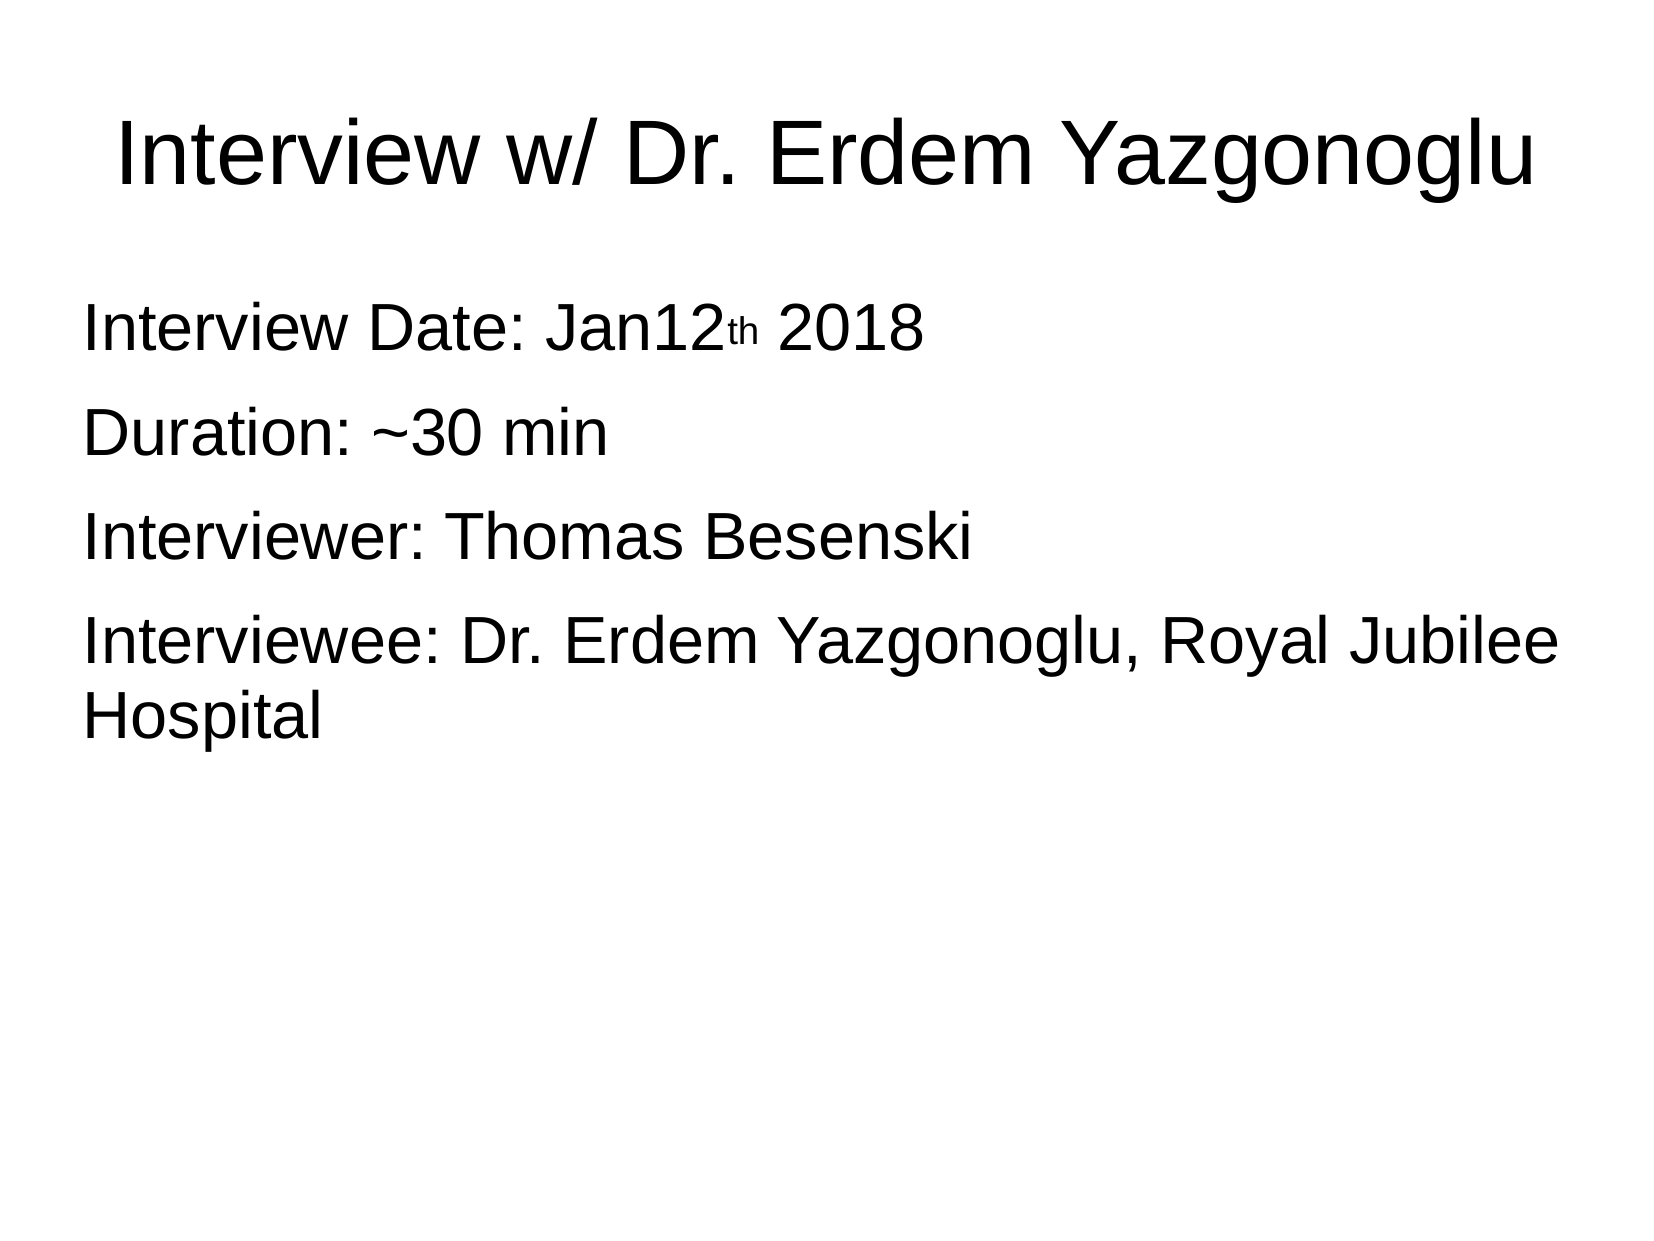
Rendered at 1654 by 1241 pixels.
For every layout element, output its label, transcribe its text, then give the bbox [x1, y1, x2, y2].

title Interview w/ Dr. Erdem Yazgonoglu [82, 49, 1571, 257]
list Interview Date: Jan12th 2018 Duration: ~30 min Interviewer: Thomas Besenski Interviewee: Dr. Erdem Yazgonoglu, Royal Jubilee Hospital [82, 290, 1571, 1010]
